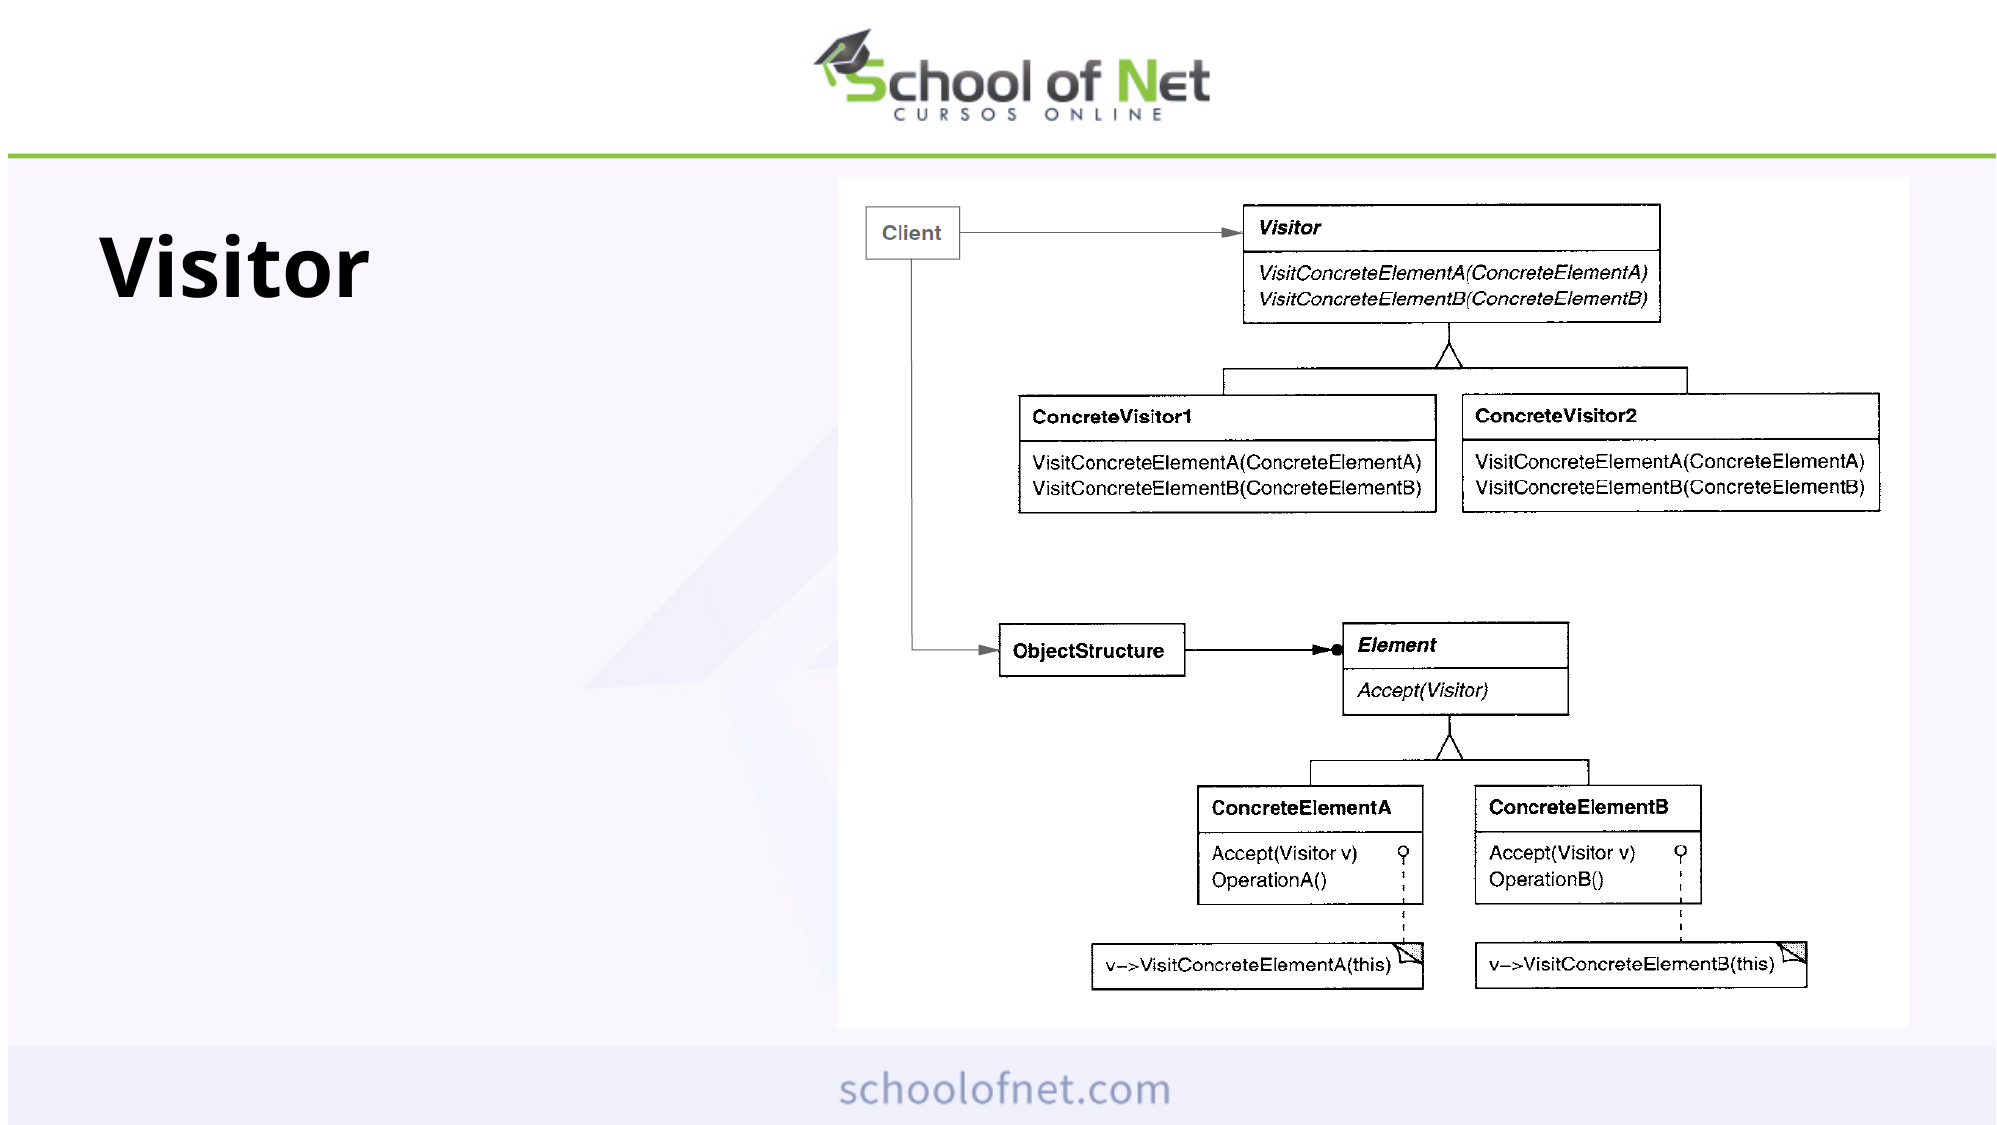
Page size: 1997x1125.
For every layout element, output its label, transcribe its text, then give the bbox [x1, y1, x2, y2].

picture [7, 5, 1997, 1125]
title Visitor [99, 171, 1897, 360]
